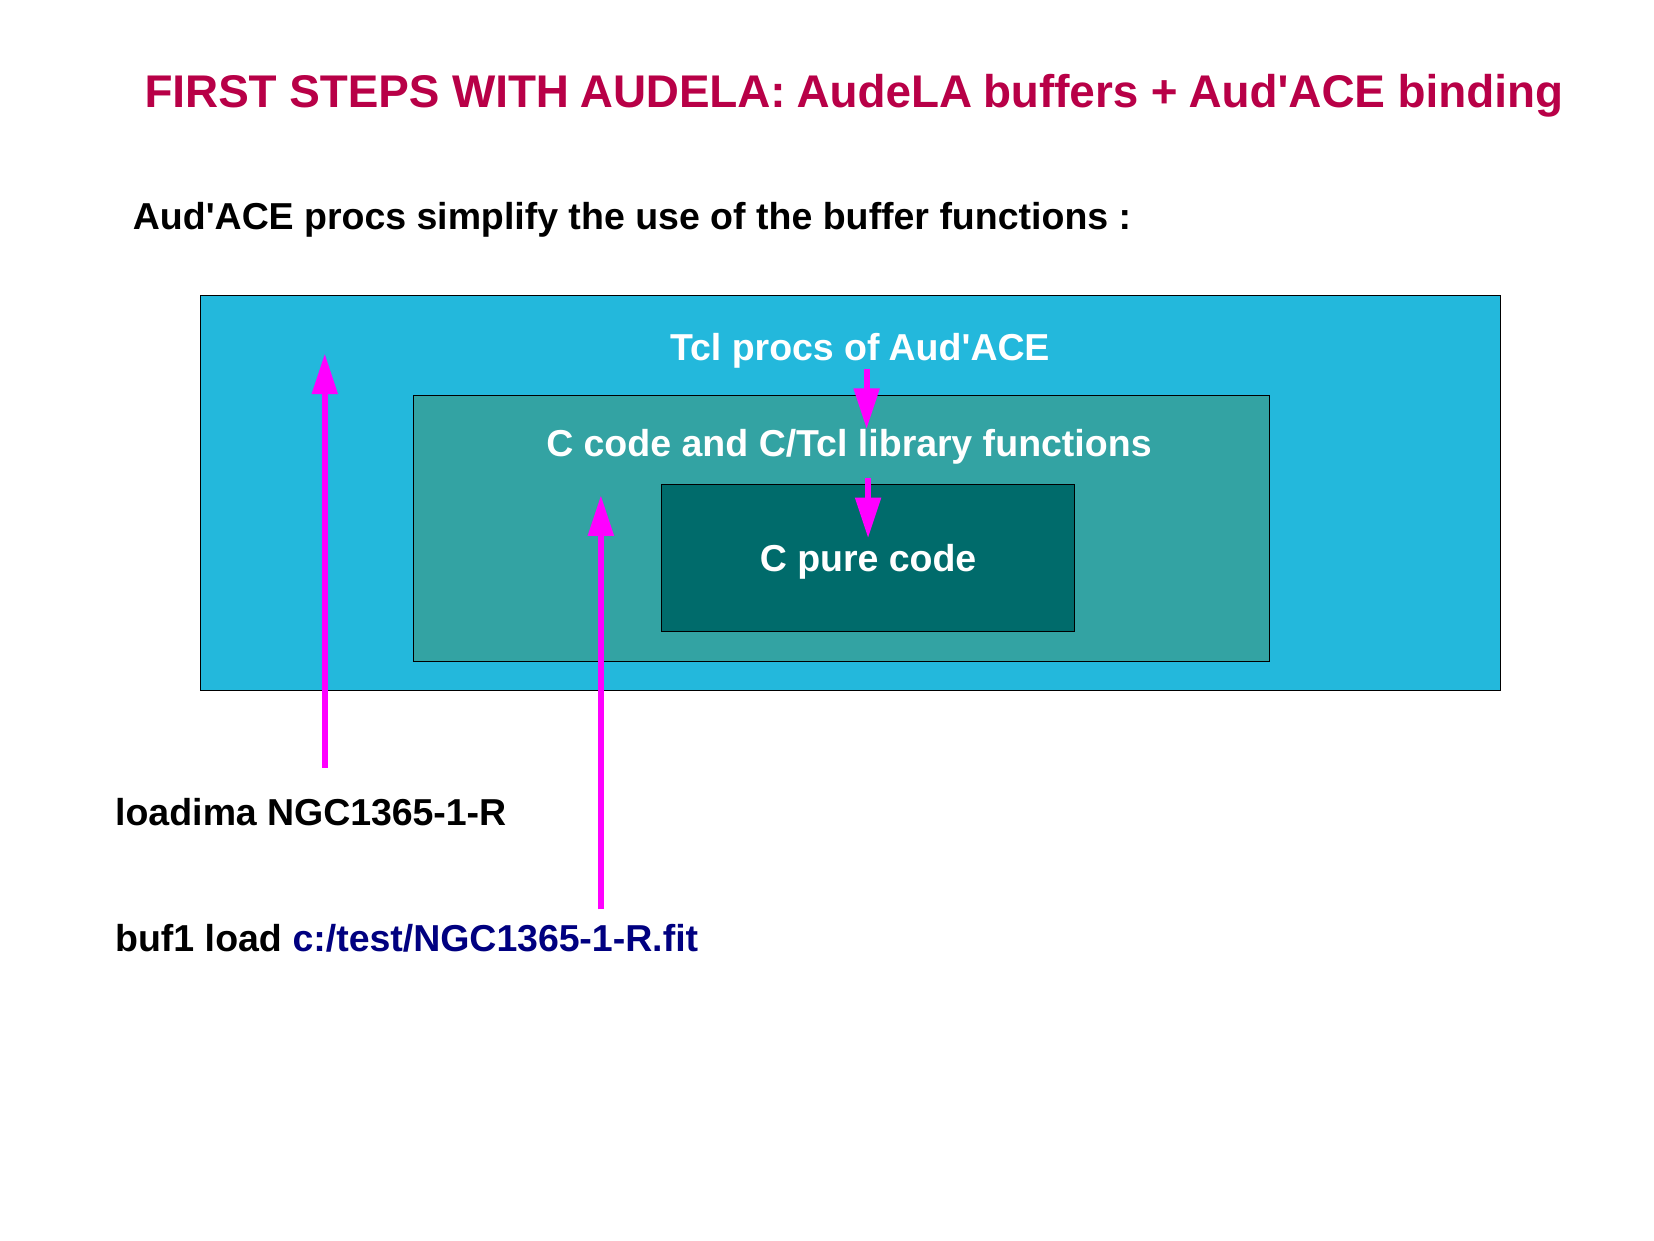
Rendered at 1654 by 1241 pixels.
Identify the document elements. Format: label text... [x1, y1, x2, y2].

text_box [200, 295, 1501, 691]
text_box Tcl procs of Aud'ACE [655, 318, 1064, 377]
text_box C code and C/Tcl library functions [531, 415, 1168, 474]
text_box C pure code [661, 484, 1075, 632]
text_box Aud'ACE procs simplify the use of the buffer functions : [118, 188, 1536, 247]
text_box loadima NGC1365-1-R buf1 load c:/test/NGC1365-1-R.fit [100, 783, 714, 1096]
text_box FIRST STEPS WITH AUDELA: AudeLA buffers + Aud'ACE binding [129, 59, 1580, 127]
